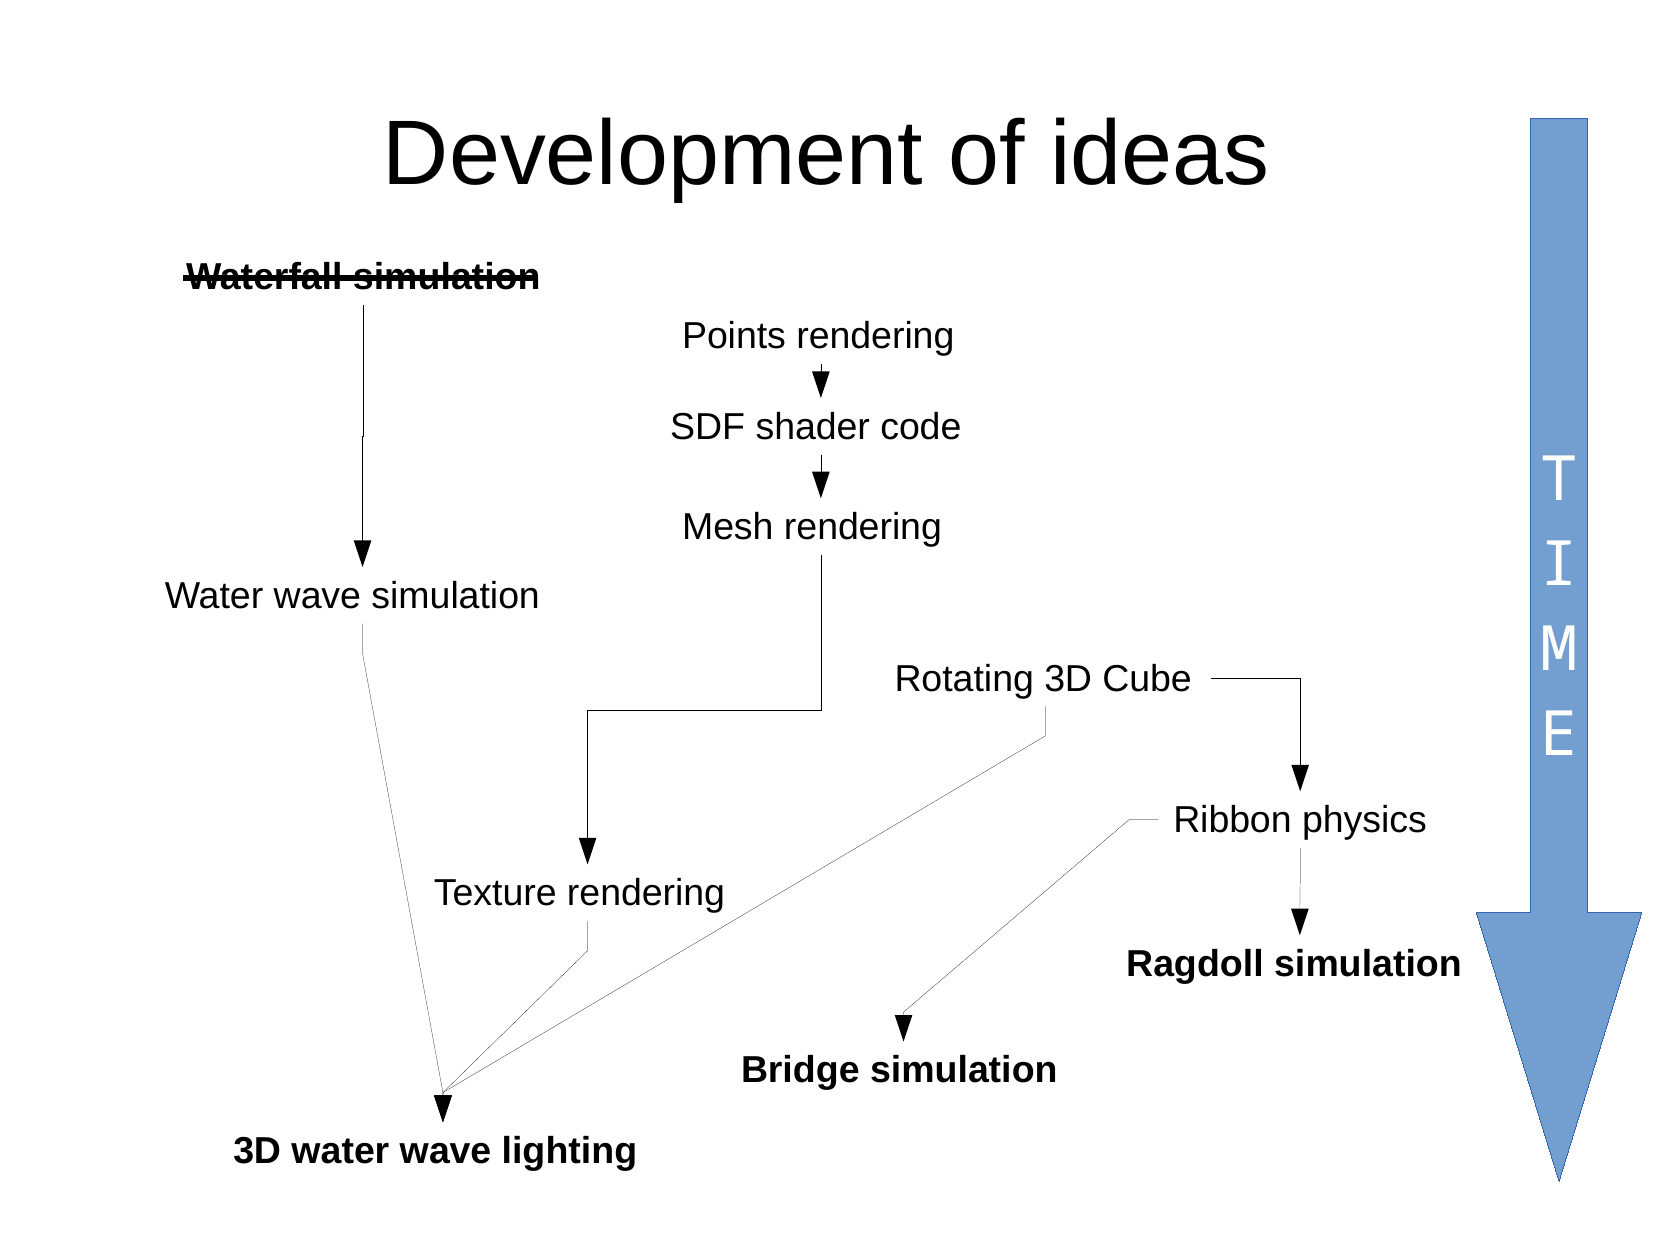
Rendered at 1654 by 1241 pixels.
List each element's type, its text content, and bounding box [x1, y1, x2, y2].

text_box T I M E [1476, 118, 1642, 1182]
text_box Texture rendering [419, 864, 756, 922]
text_box Waterfall simulation [171, 248, 556, 305]
text_box Points rendering [667, 307, 975, 364]
text_box Water wave simulation [149, 566, 576, 624]
text_box Mesh rendering [667, 498, 975, 556]
title Development of ideas [82, 49, 1571, 257]
text_box Bridge simulation [726, 1041, 1081, 1099]
text_box Rotating 3D Cube [879, 649, 1211, 707]
text_box SDF shader code [655, 397, 987, 455]
text_box 3D water wave lighting [218, 1122, 668, 1179]
text_box Ribbon physics [1158, 791, 1442, 849]
text_box Ragdoll simulation [1111, 935, 1489, 993]
